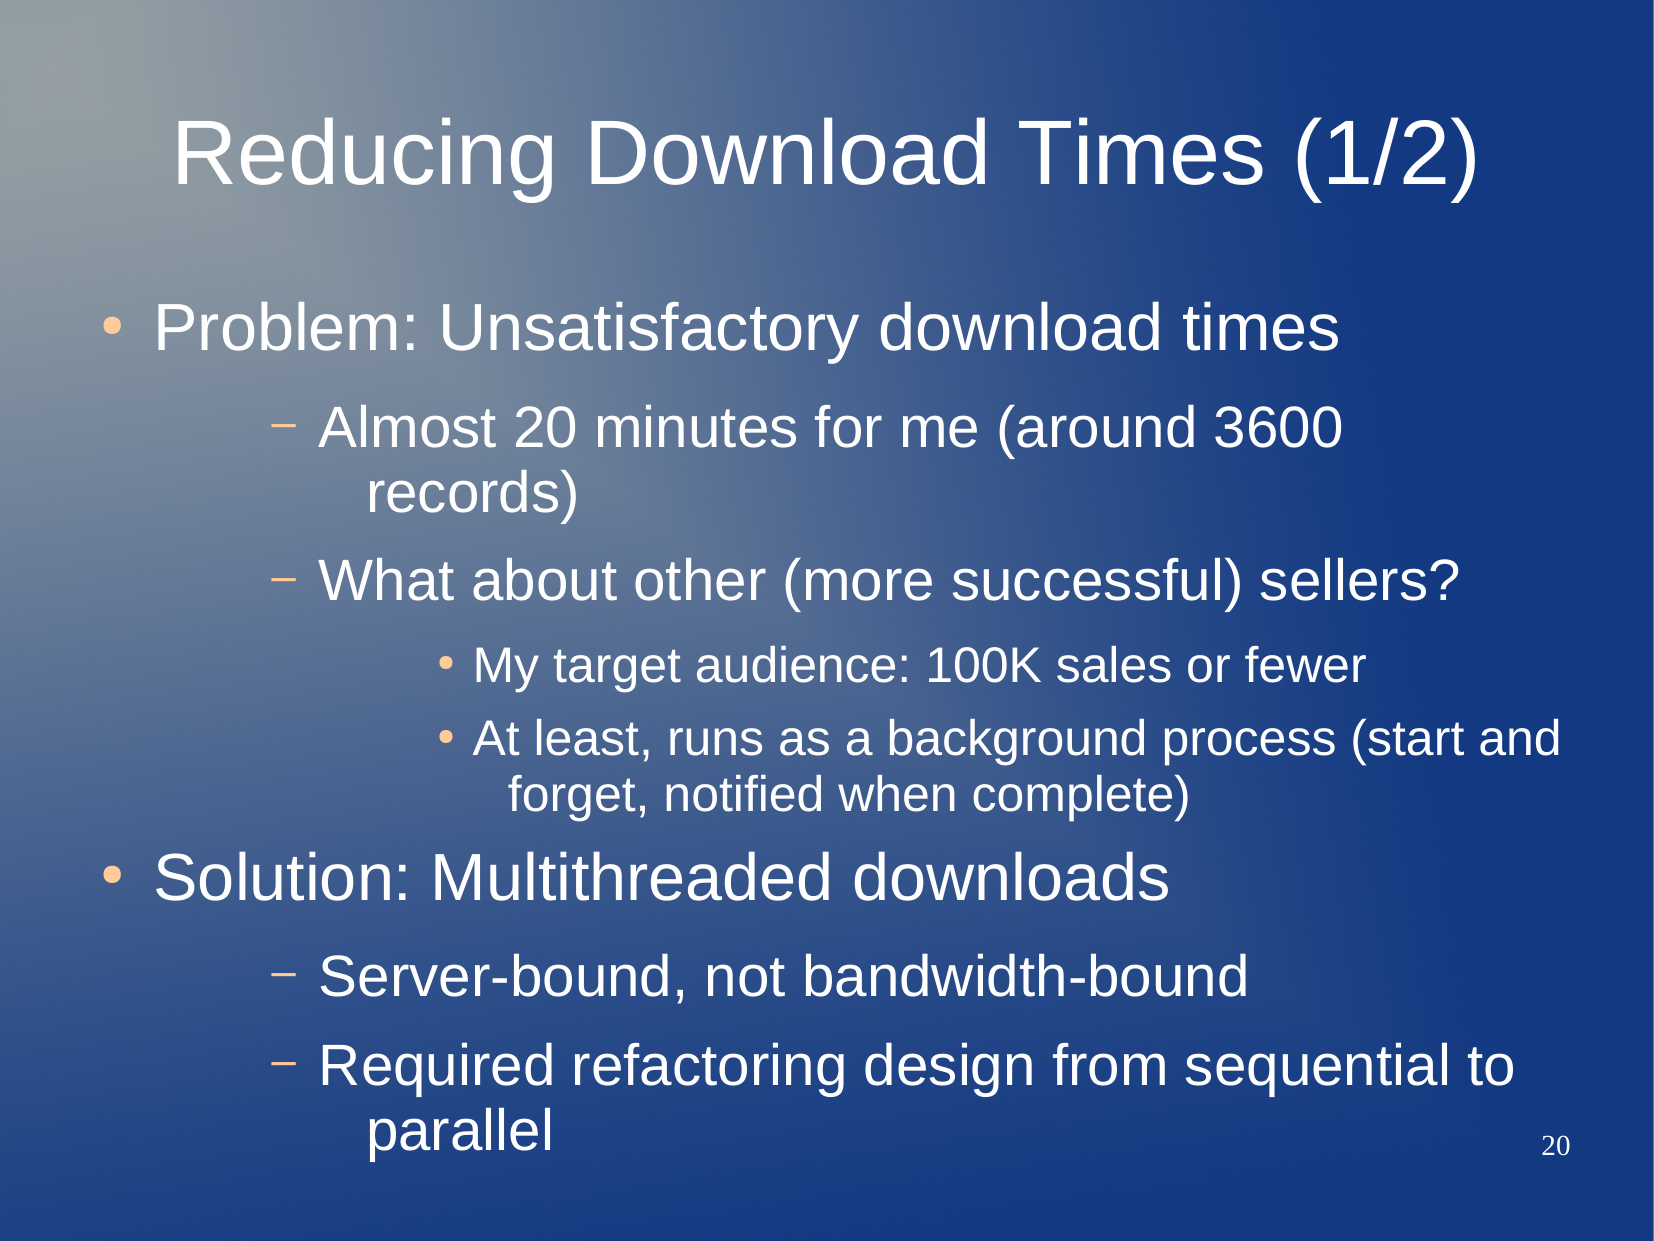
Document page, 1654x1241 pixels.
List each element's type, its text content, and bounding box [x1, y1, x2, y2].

picture [0, 0, 1654, 1241]
list Problem: Unsatisfactory download times Almost 20 minutes for me (around 3600 records) What about other (more successful) sellers? My target audience: 100K sales or fewer At least, runs as a background process (start and forget, notified when complete) Solution: Multithreaded downloads Server-bound, not bandwidth-bound Required refactoring design from sequential to parallel [82, 290, 1571, 1163]
title Reducing Download Times (1/2) [82, 56, 1571, 250]
